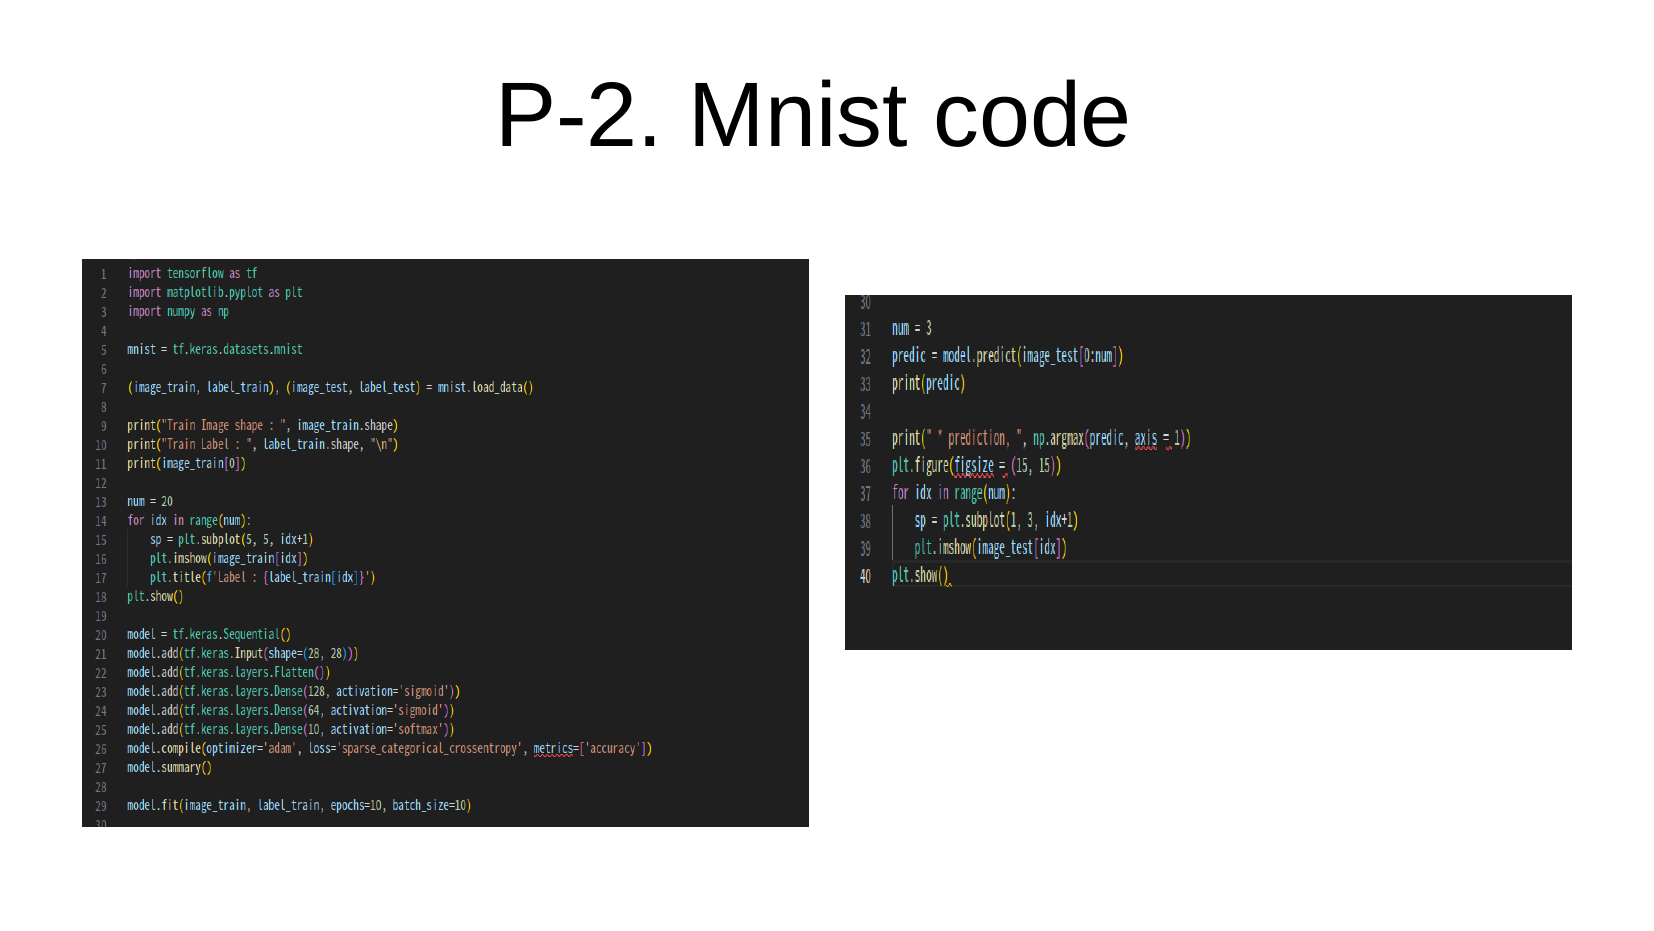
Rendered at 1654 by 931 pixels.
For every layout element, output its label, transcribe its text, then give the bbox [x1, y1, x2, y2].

title P-2. Mnist code [82, 37, 1571, 193]
picture [82, 259, 809, 827]
picture [845, 295, 1572, 650]
